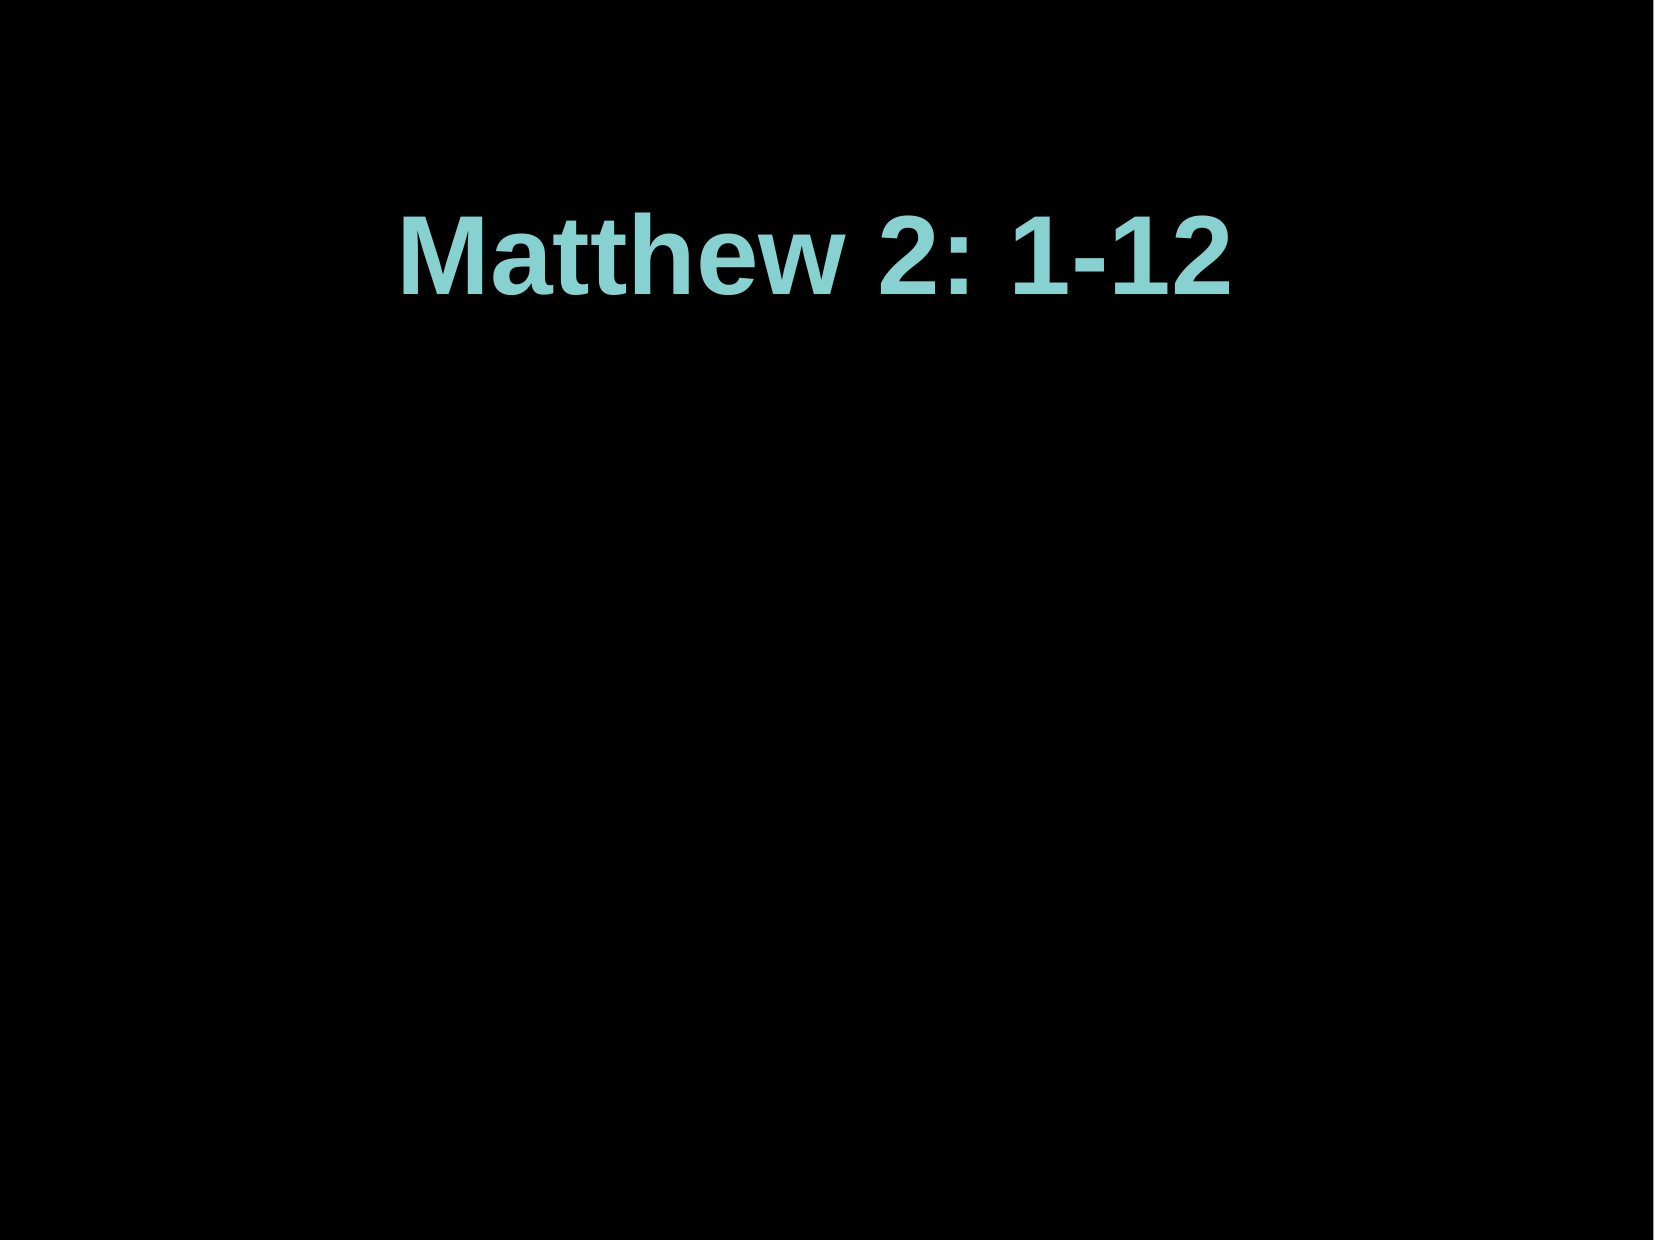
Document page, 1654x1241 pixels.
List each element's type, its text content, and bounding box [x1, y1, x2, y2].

text_box Matthew 2: 1-12 [59, 59, 1603, 1179]
